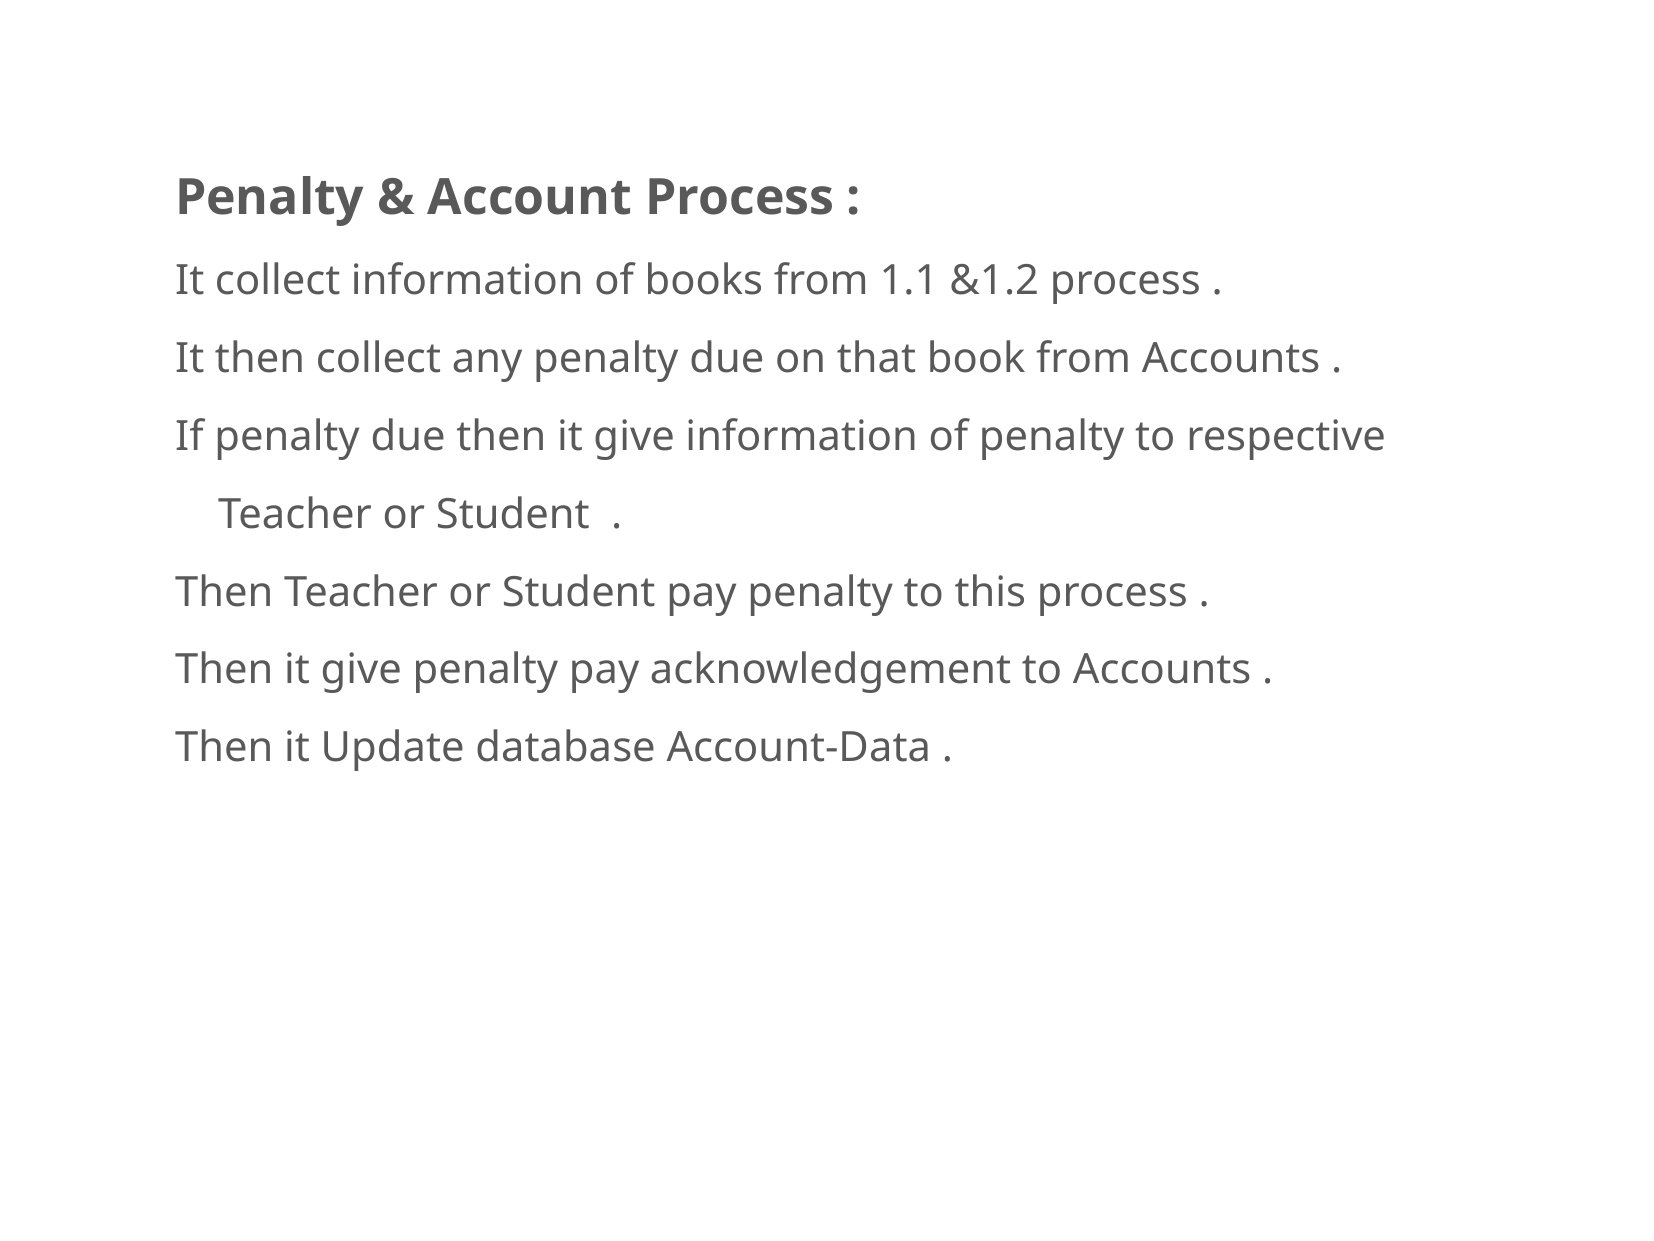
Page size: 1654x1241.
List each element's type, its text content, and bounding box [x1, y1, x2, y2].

text_box Penalty & Account Process : It collect information of books from 1.1 &1.2 process . It then collect any penalty due on that book from Accounts . If penalty due then it give information of penalty to respective Teacher or Student . Then Teacher or Student pay penalty to this process . Then it give penalty pay acknowledgement to Accounts . Then it Update database Account-Data . [160, 153, 1507, 902]
